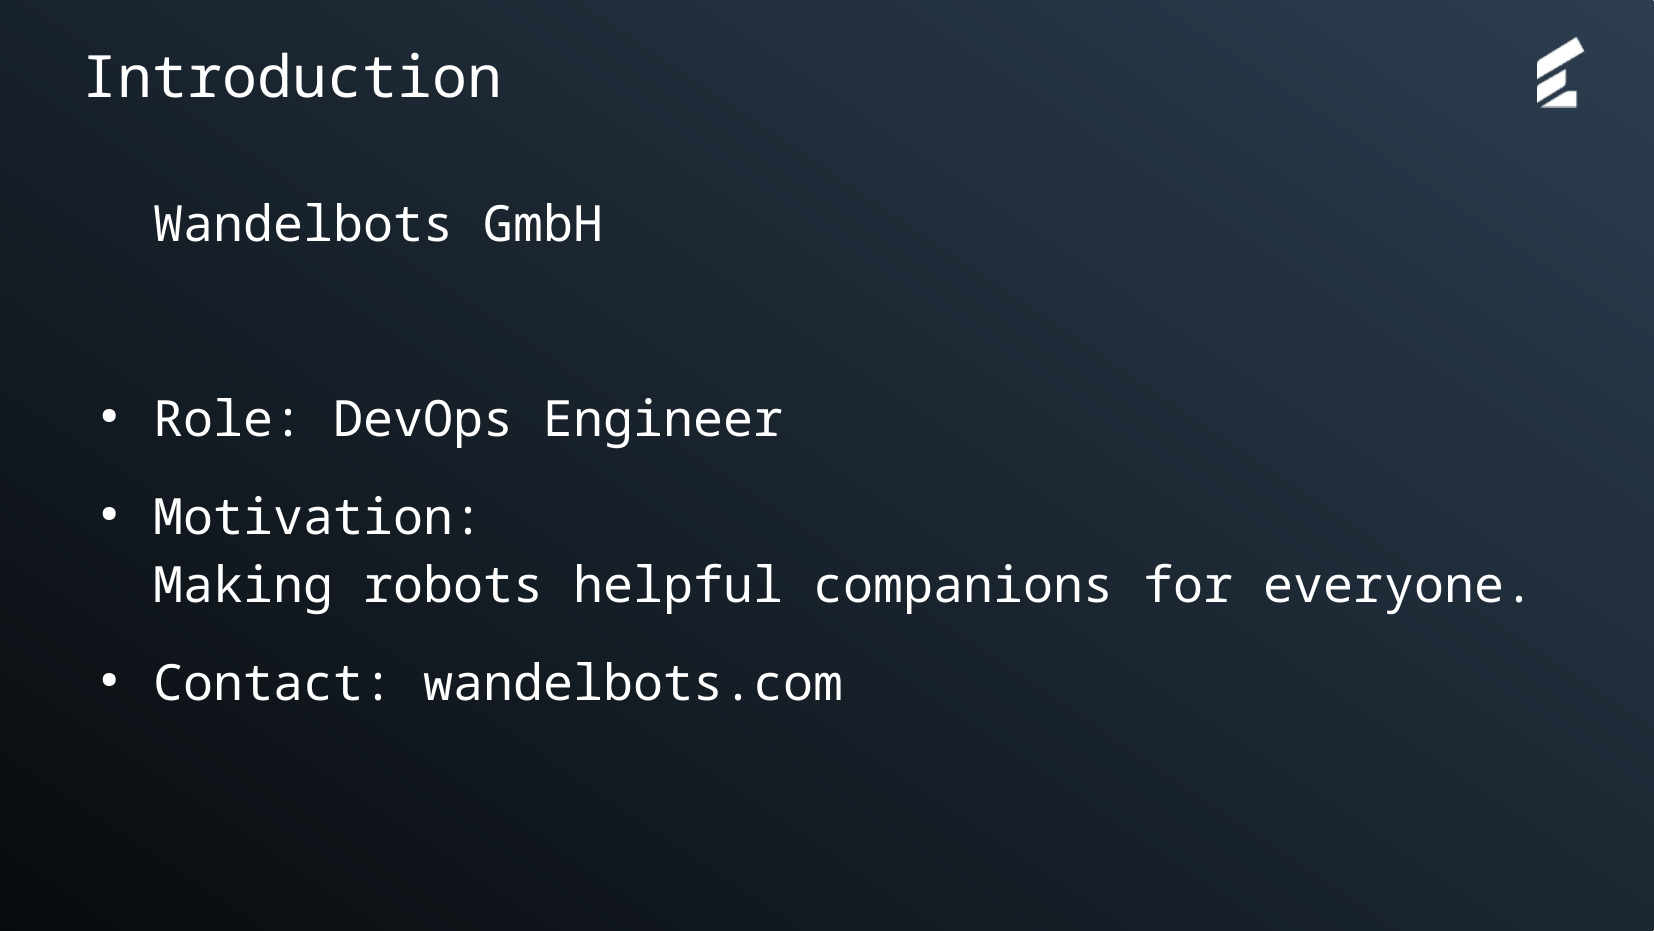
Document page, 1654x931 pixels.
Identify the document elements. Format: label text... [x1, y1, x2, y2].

title Introduction [82, 37, 1388, 113]
list Wandelbots GmbH Role: DevOps Engineer Motivation: Making robots helpful companions for everyone. Contact: wandelbots.com [82, 187, 1571, 826]
picture [1537, 37, 1586, 108]
